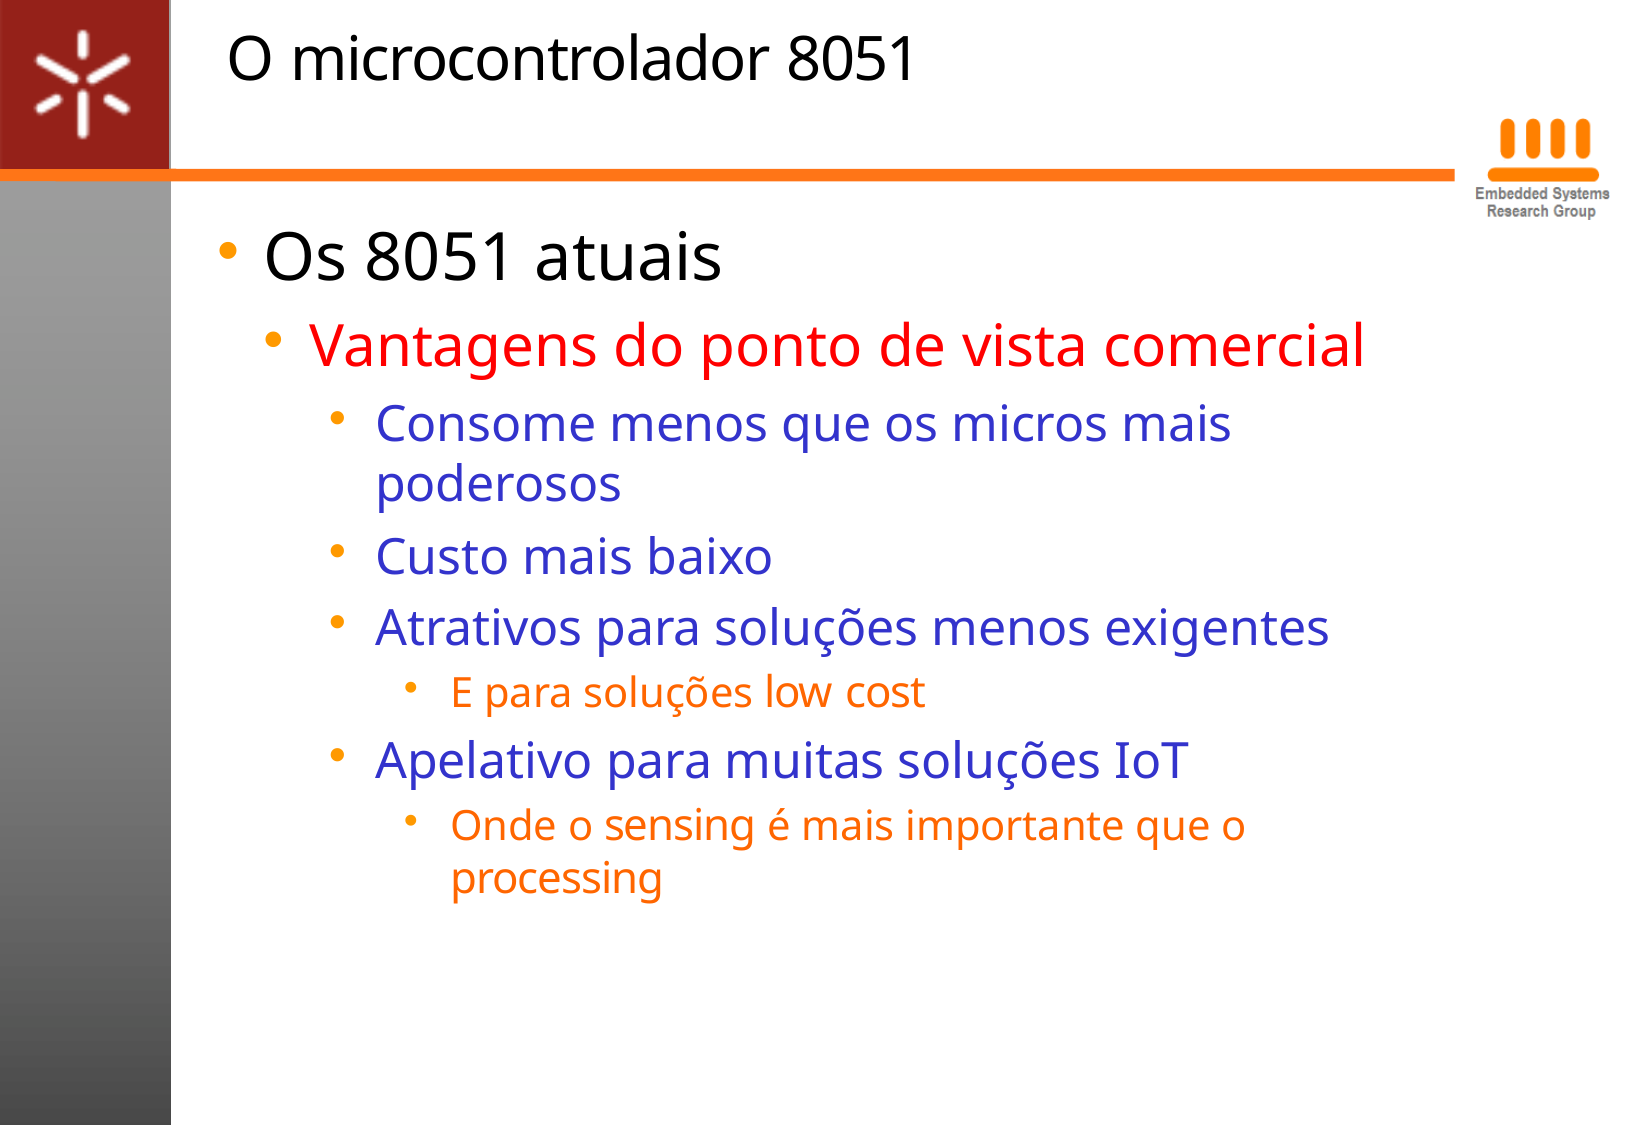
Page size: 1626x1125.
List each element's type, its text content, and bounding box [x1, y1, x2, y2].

picture [1475, 118, 1610, 220]
picture [0, 182, 171, 1125]
picture [0, 0, 171, 169]
text_box Os 8051 atuais Vantagens do ponto de vista comercial Consome menos que os micros mais poderosos Custo mais baixo Atrativos para soluções menos exigentes E para soluções low cost Apelativo para muitas soluções IoT Onde o sensing é mais importante que o processing [214, 196, 1422, 903]
title O microcontrolador 8051 [224, 18, 1040, 196]
